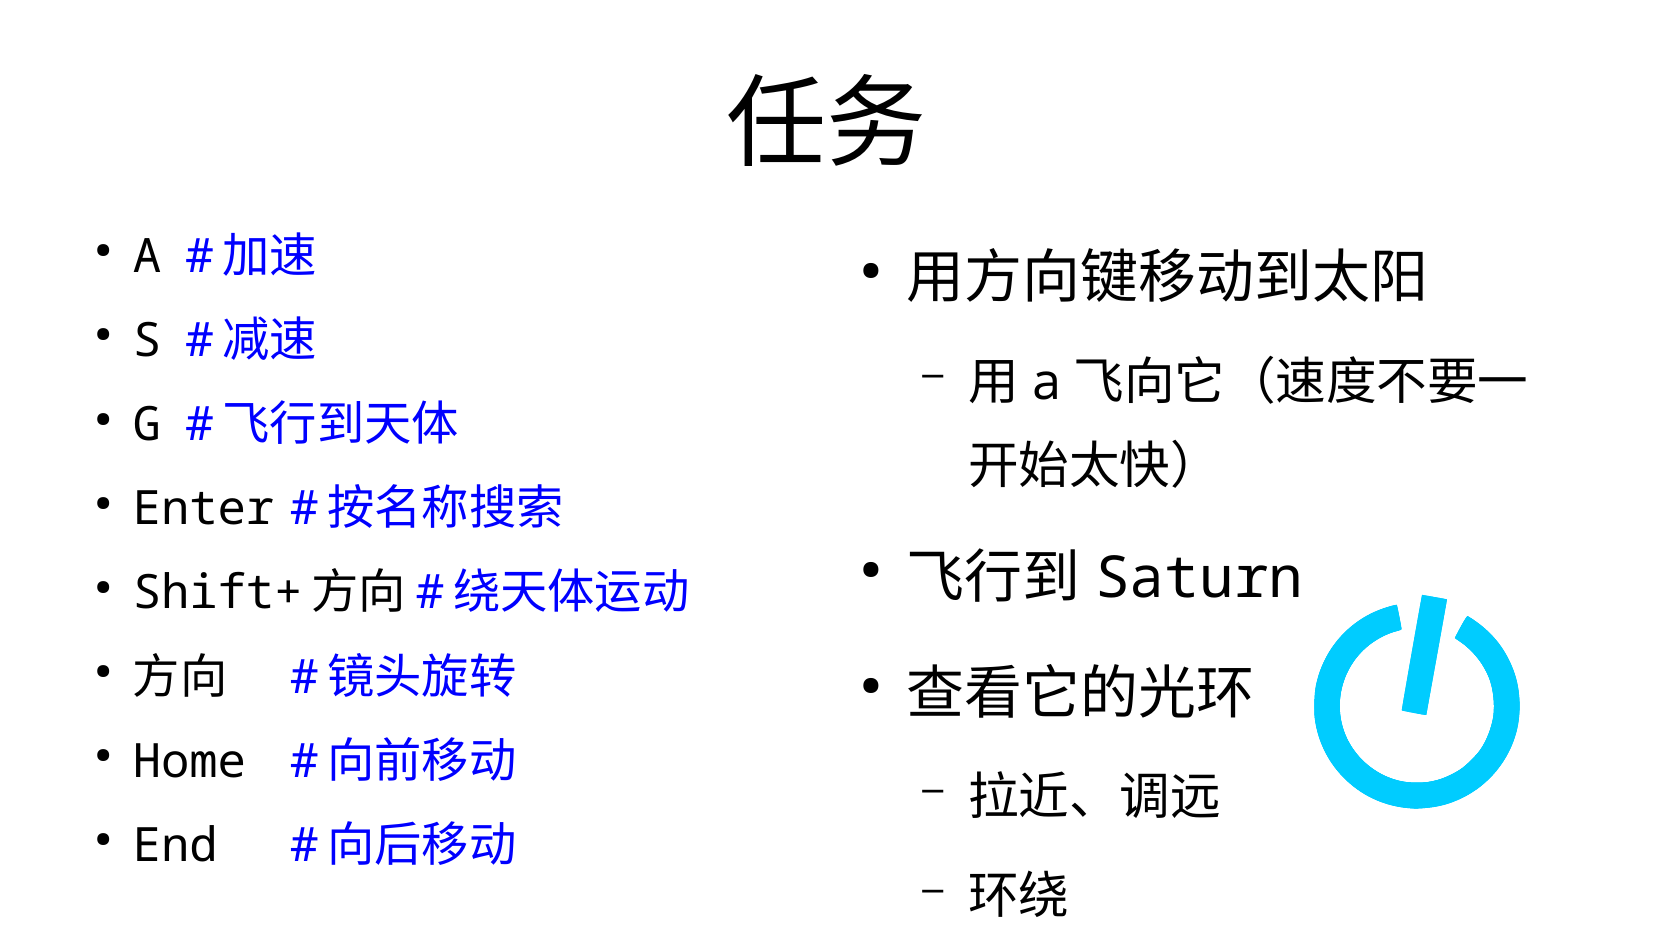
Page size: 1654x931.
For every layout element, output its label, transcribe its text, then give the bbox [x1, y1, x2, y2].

list 用方向键移动到太阳 用a飞向它（速度不要一开始太快） 飞行到Saturn 查看它的光环 拉近、调远 环绕 [845, 217, 1572, 931]
list A #加速 S #减速 G #飞行到天体 Enter #按名称搜索 Shift+方向#绕天体运动 方向 #镜头旋转 Home #向前移动 End #向后移动 [82, 217, 809, 886]
title 任务 [82, 37, 1571, 193]
